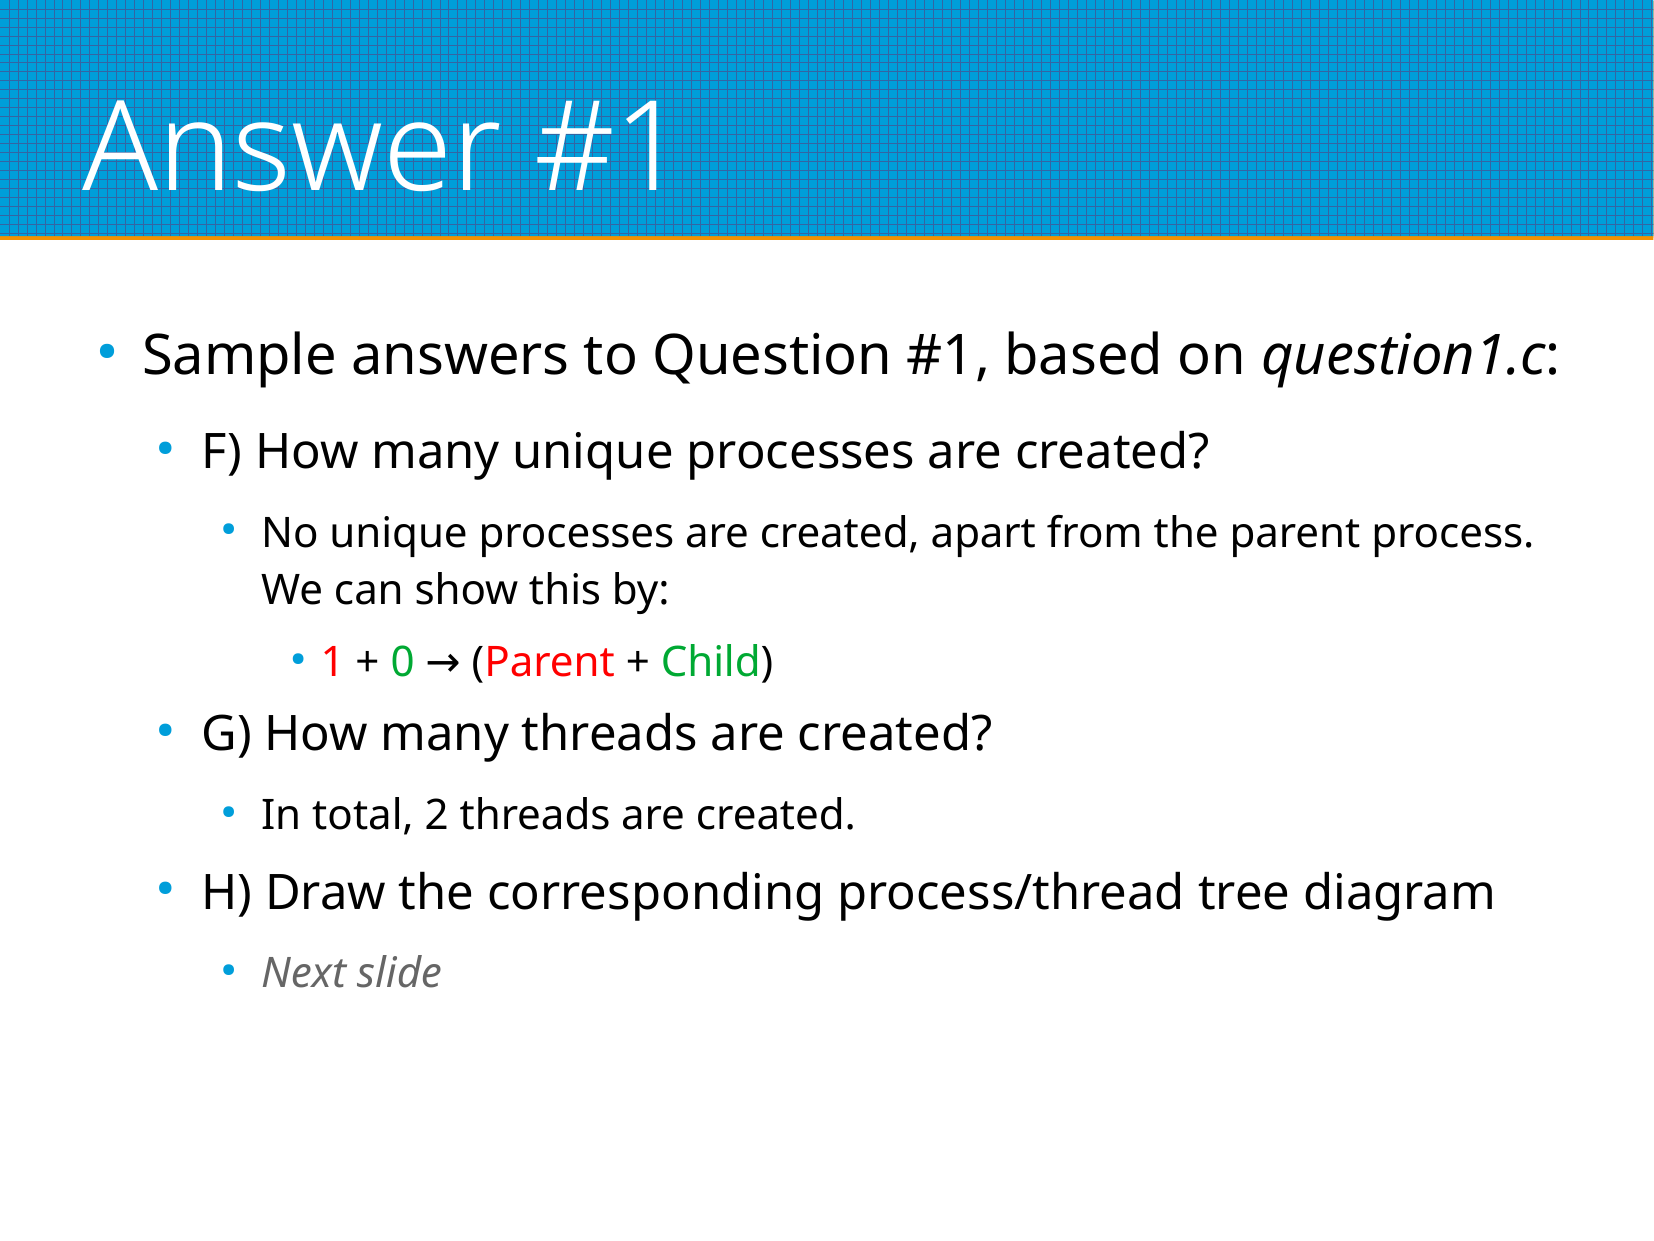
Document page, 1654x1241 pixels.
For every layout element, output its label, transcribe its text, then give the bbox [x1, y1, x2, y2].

list Sample answers to Question #1, based on question1.c: F) How many unique processes are created? No unique processes are created, apart from the parent process. We can show this by: 1 + 0 → (Parent + Child) G) How many threads are created? In total, 2 threads are created. H) Draw the corresponding process/thread tree diagram Next slide [82, 314, 1563, 1063]
title Answer #1 [82, 19, 1571, 227]
